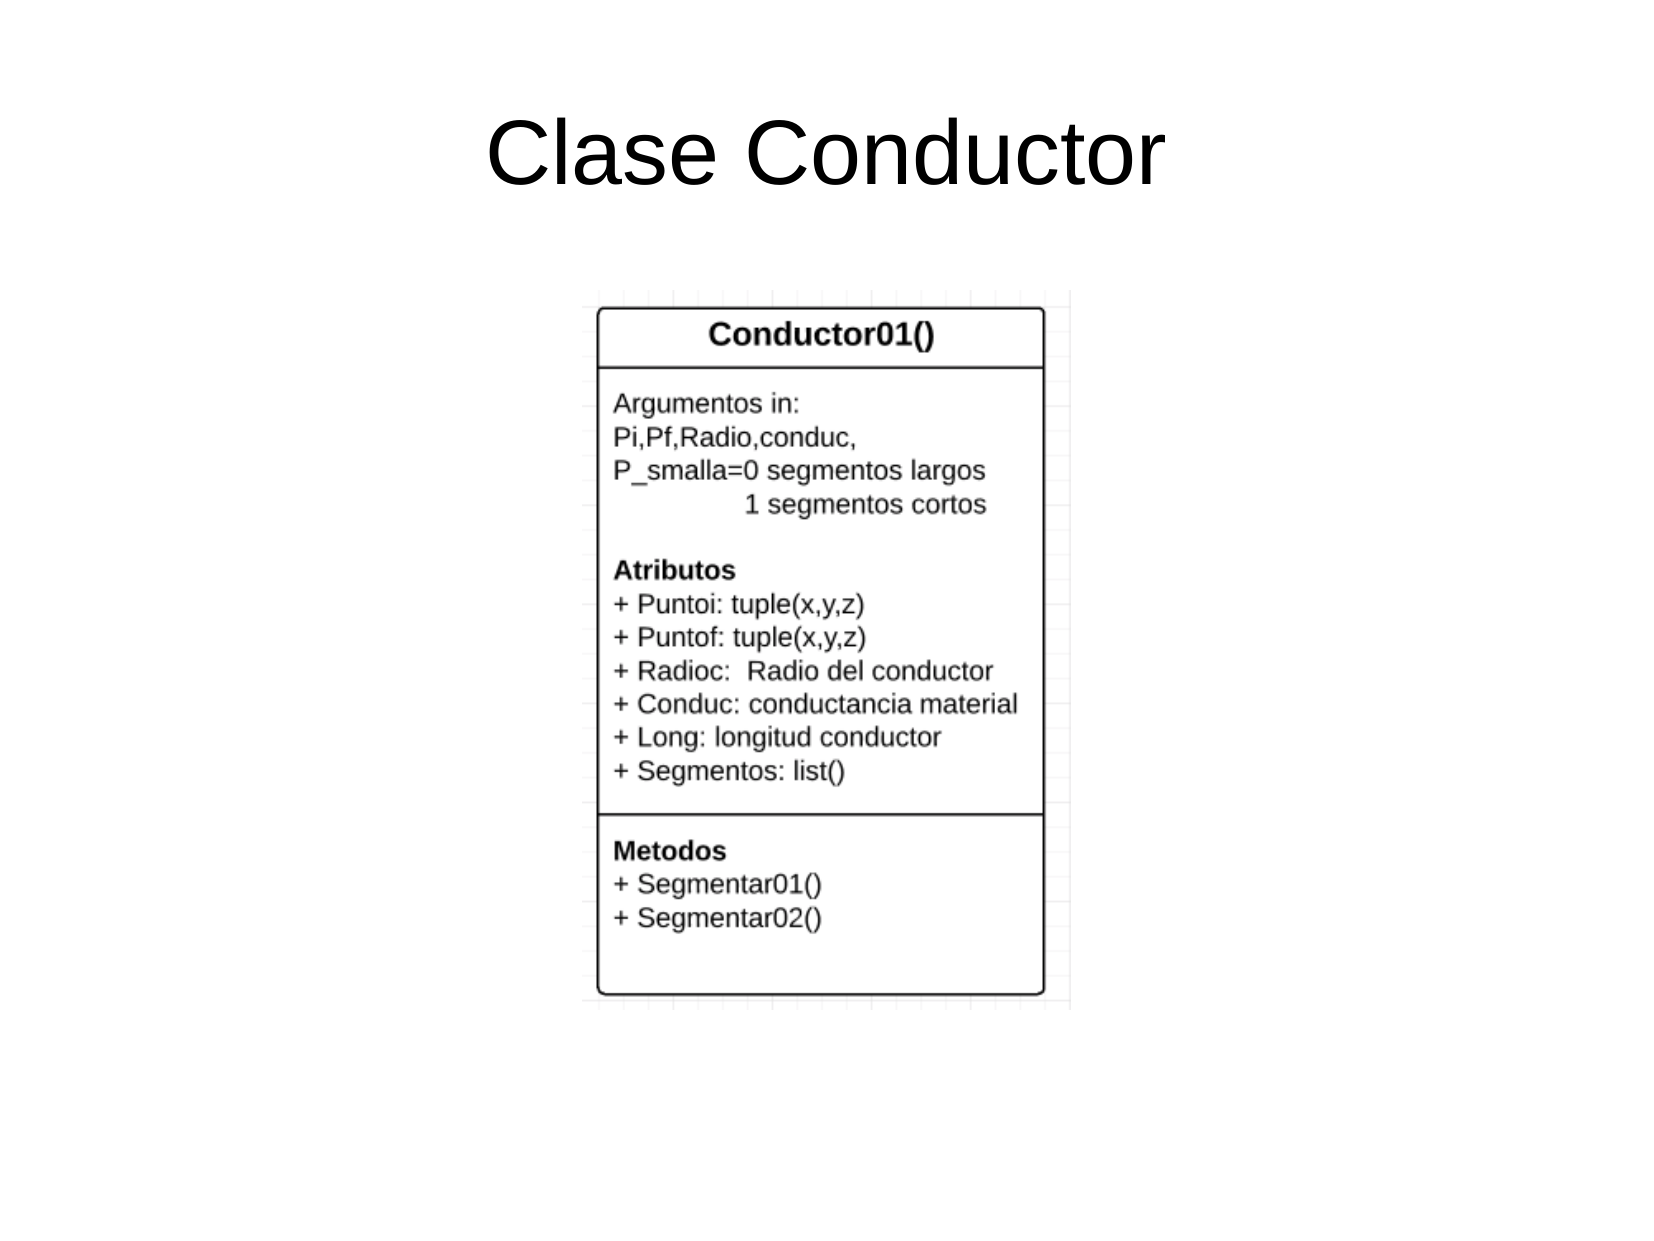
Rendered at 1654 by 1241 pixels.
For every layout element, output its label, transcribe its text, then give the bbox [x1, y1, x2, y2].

title Clase Conductor [82, 49, 1571, 257]
picture [582, 290, 1071, 1010]
